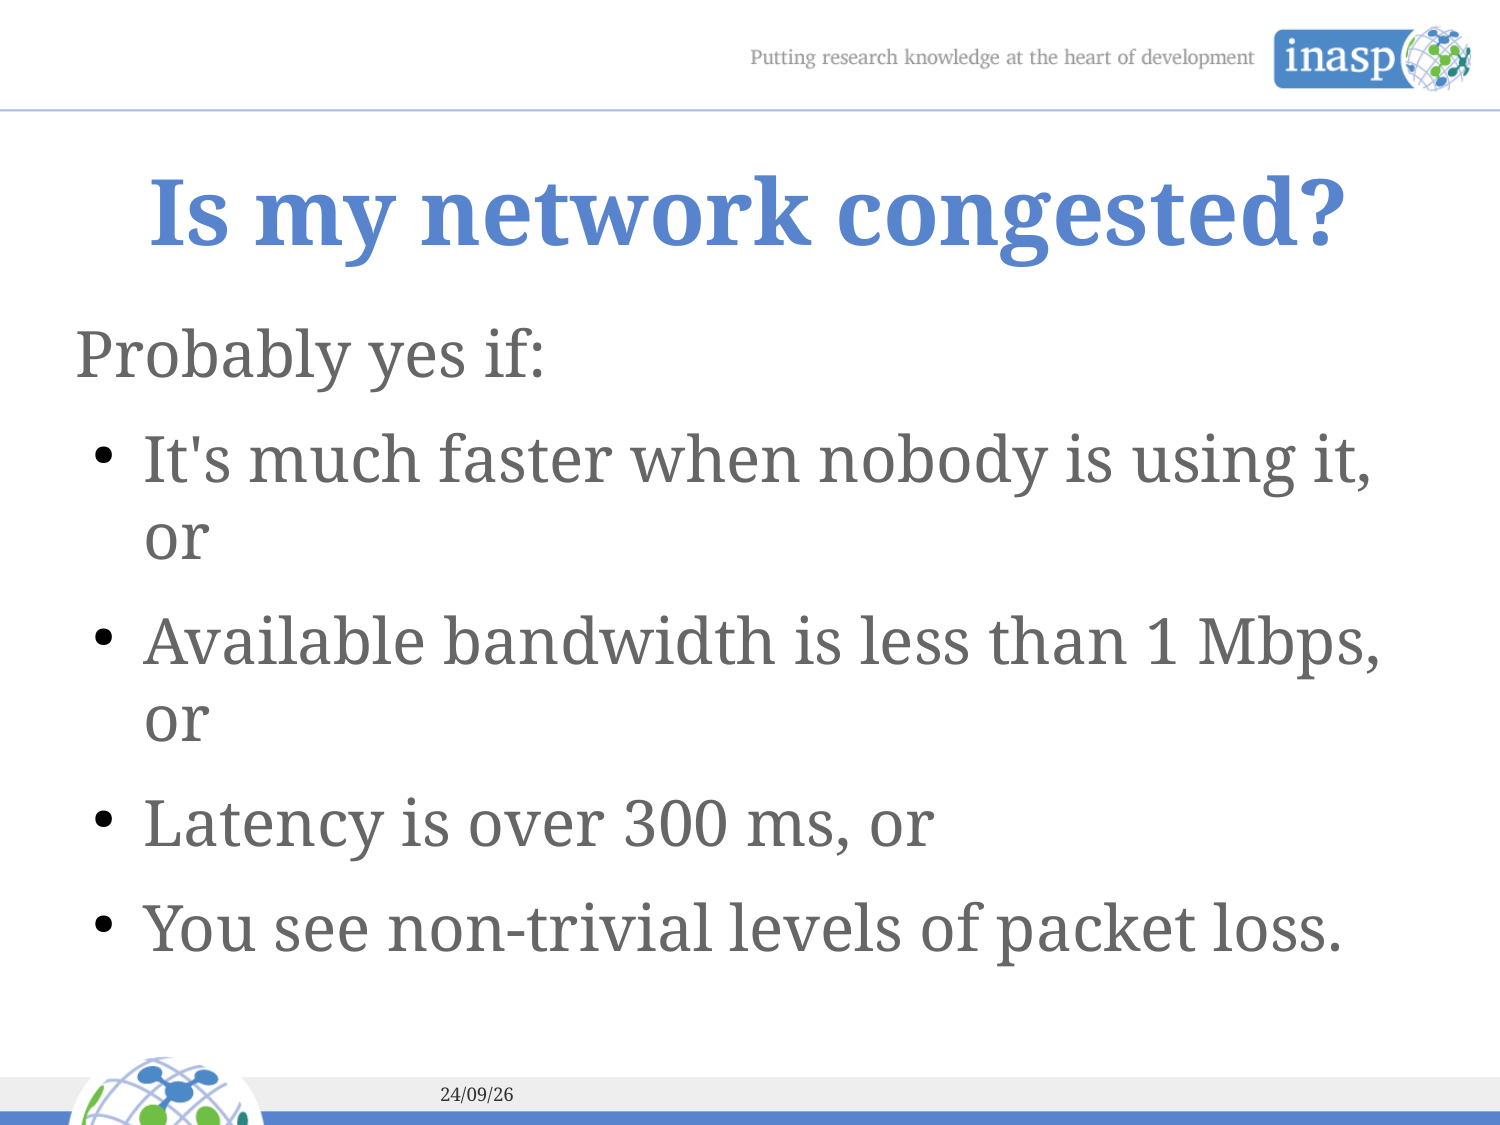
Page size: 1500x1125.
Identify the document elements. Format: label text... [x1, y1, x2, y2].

list Probably yes if: It's much faster when nobody is using it, or Available bandwidth is less than 1 Mbps, or Latency is over 300 ms, or You see non-trivial levels of packet loss. [75, 313, 1426, 967]
title Is my network congested? [75, 129, 1426, 313]
picture [0, 0, 1500, 1125]
